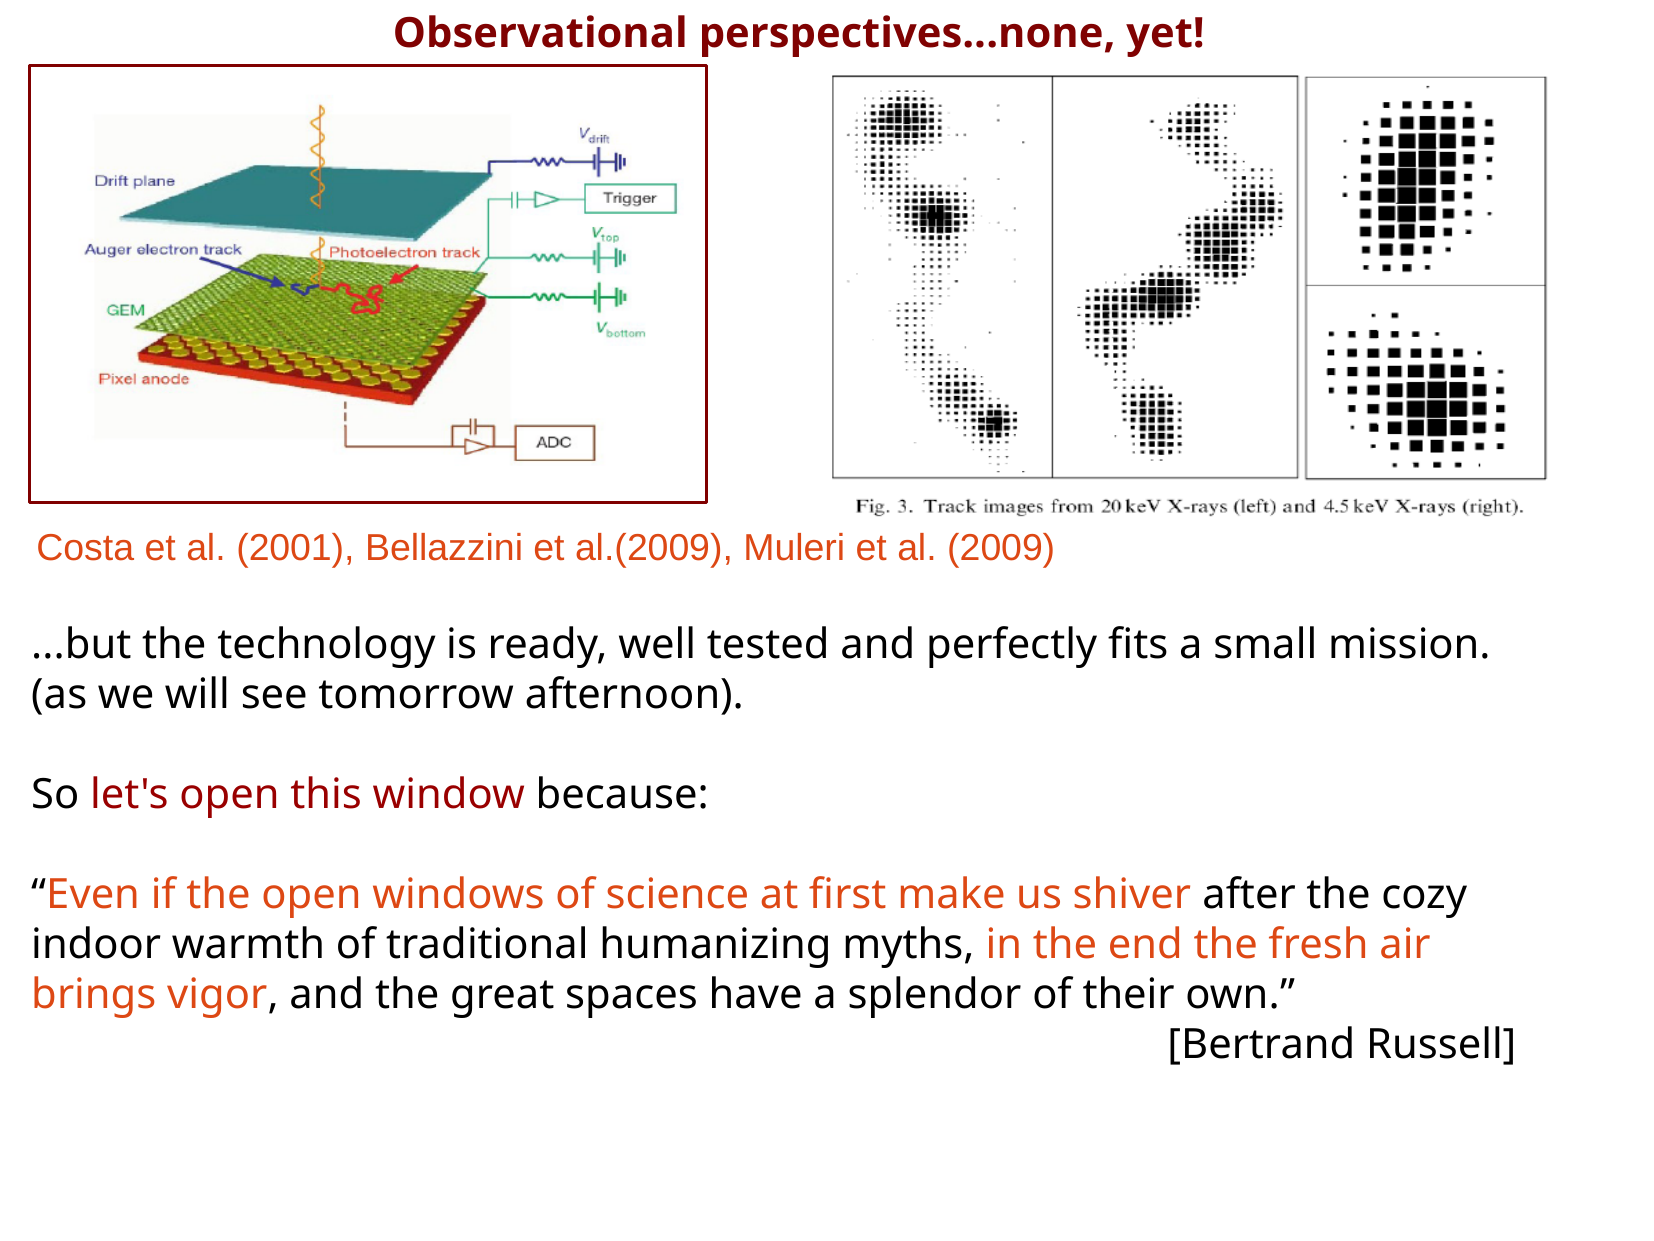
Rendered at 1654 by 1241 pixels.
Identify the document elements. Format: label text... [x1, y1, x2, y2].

picture [823, 71, 1574, 522]
text_box ...but the technology is ready, well tested and perfectly fits a small mission.(as we will see tomorrow afternoon). So let's open this window because: “Even if the open windows of science at first make us shiver after the cozy indoor warmth of traditional humanizing myths, in the end the fresh air brings vigor, and the great spaces have a splendor of their own.” [Bertrand Russell] [16, 608, 1532, 1113]
text_box Observational perspectives...none, yet! [0, 0, 1625, 64]
text_box Costa et al. (2001), Bellazzini et al.(2009), Muleri et al. (2009) [21, 518, 1367, 576]
picture [31, 66, 706, 501]
